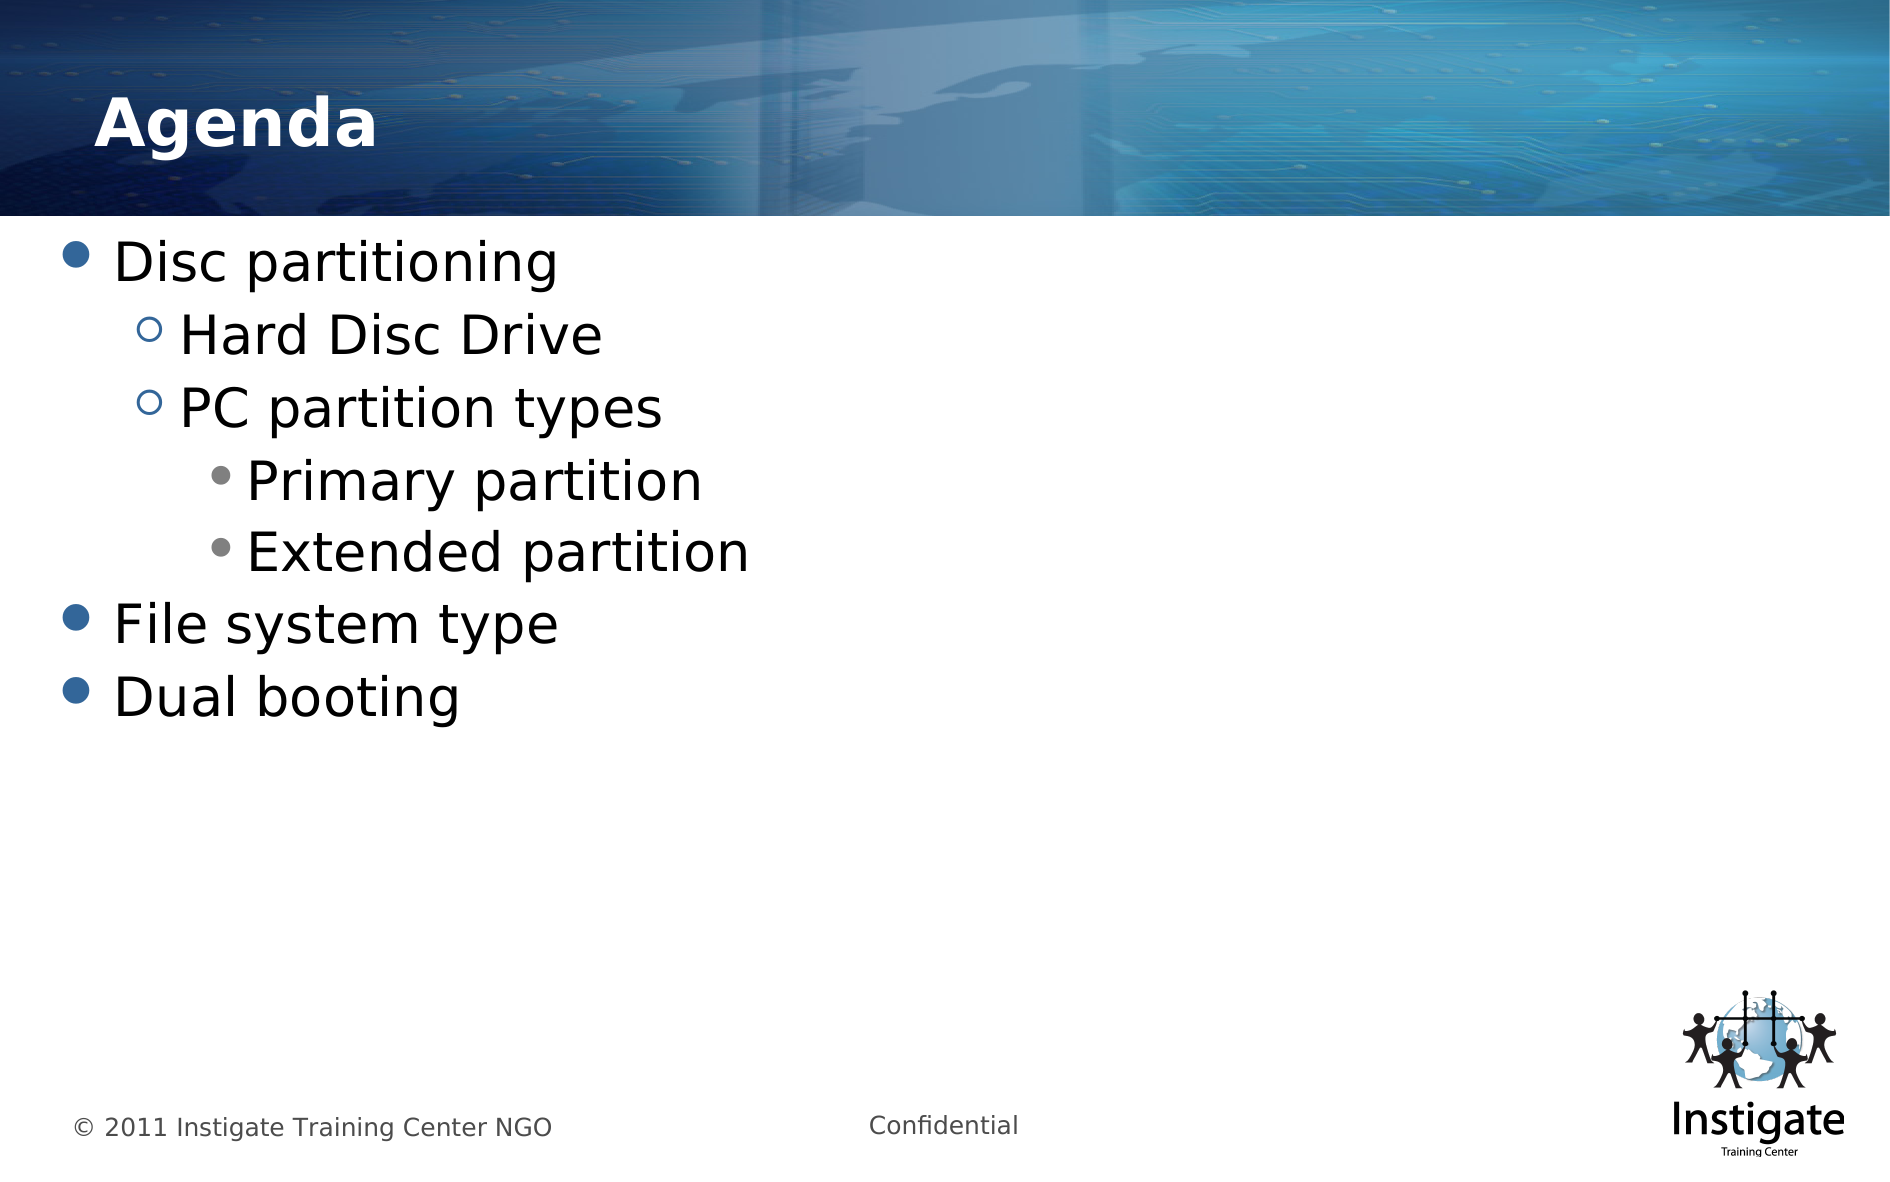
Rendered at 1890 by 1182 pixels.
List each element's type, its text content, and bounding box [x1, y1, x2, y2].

list Disc partitioning Hard Disc Drive PC partition types Primary partition Extended partition File system type Dual booting [59, 236, 1831, 1016]
picture [0, 0, 1890, 216]
picture [1674, 990, 1844, 1157]
title Agenda [94, 47, 1793, 217]
